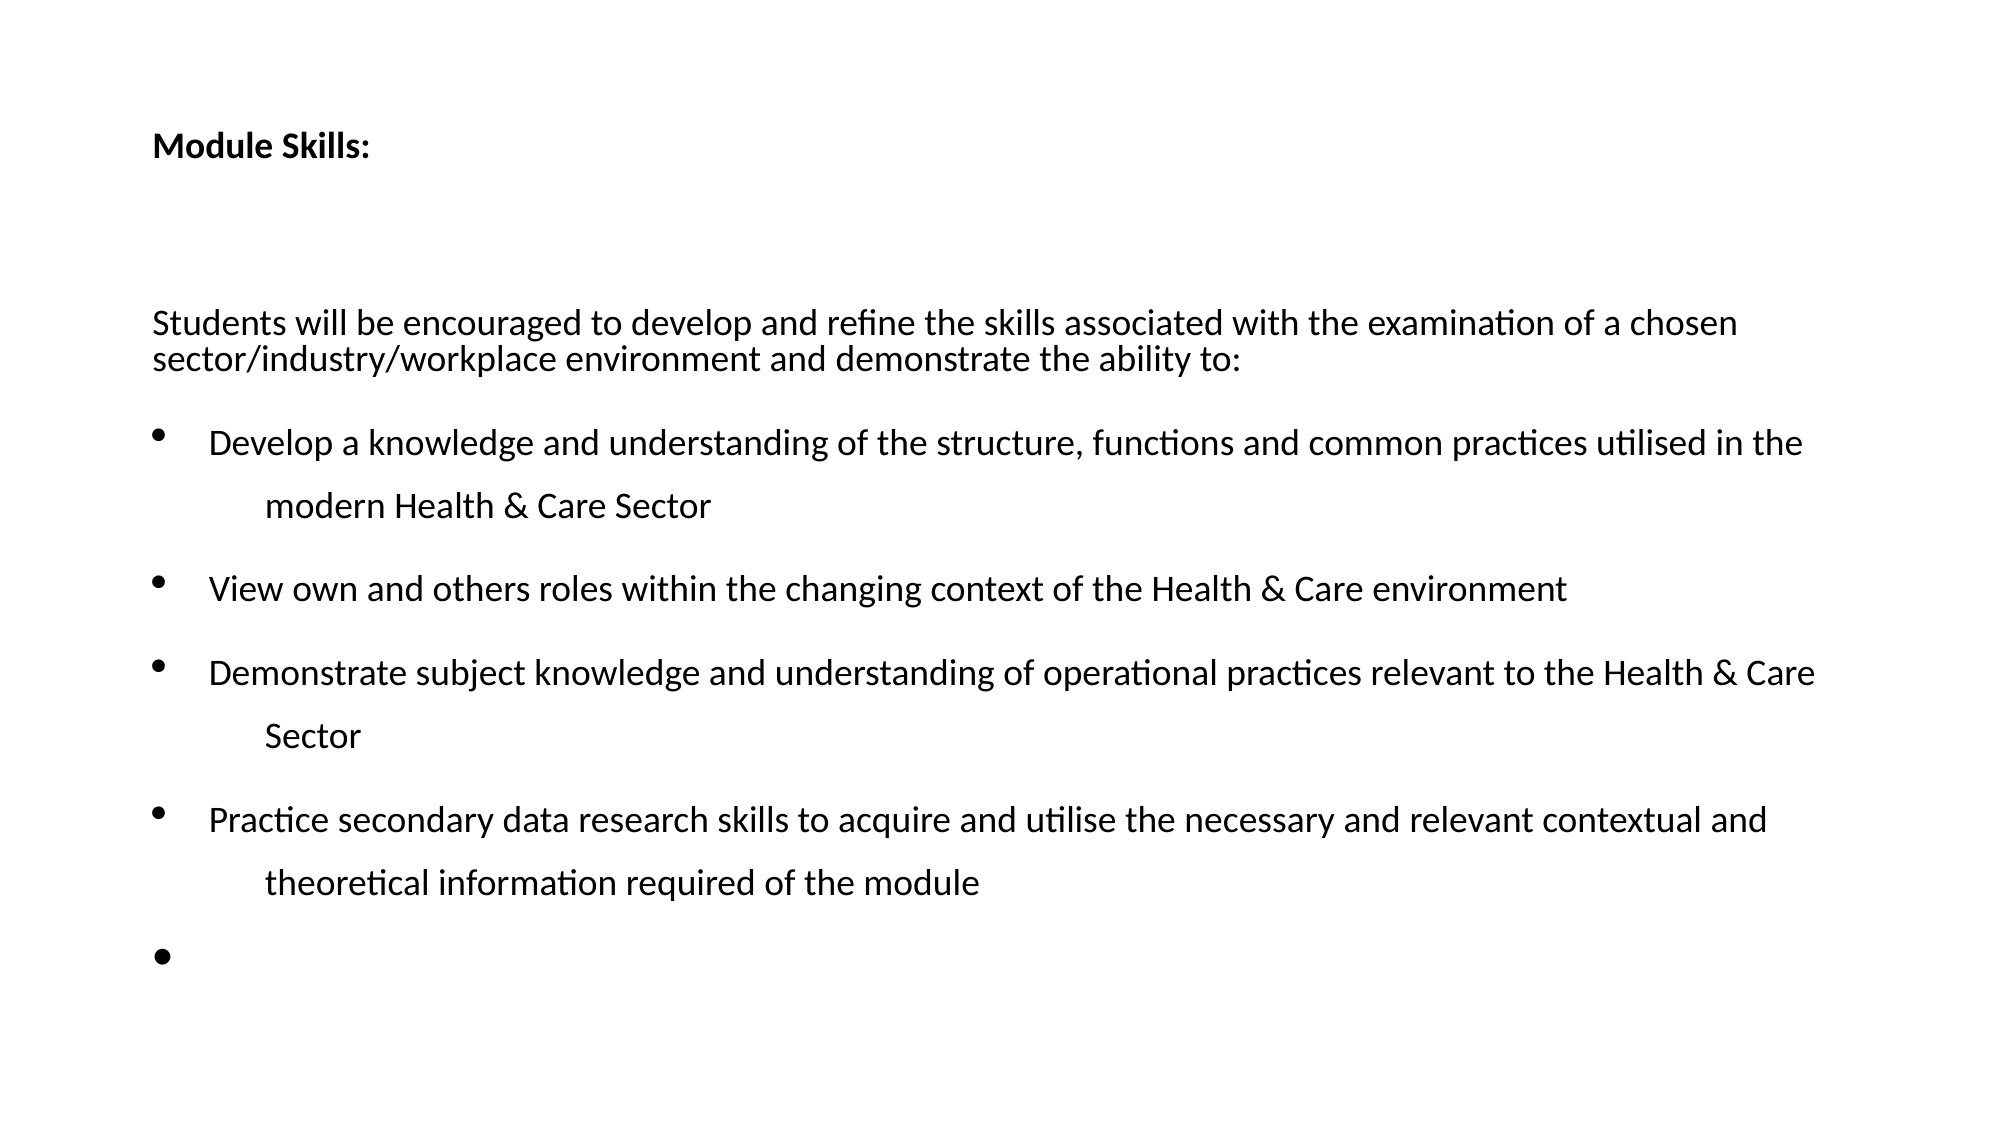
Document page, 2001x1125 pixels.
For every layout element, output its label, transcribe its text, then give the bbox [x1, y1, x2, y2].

list Students will be encouraged to develop and refine the skills associated with the examination of a chosen sector/industry/workplace environment and demonstrate the ability to: Develop a knowledge and understanding of the structure, functions and common practices utilised in the modern Health & Care Sector View own and others roles within the changing context of the Health & Care environment Demonstrate subject knowledge and understanding of operational practices relevant to the Health & Care Sector Practice secondary data research skills to acquire and utilise the necessary and relevant contextual and theoretical information required of the module [137, 299, 1863, 1014]
title Module Skills: [137, 59, 1863, 278]
